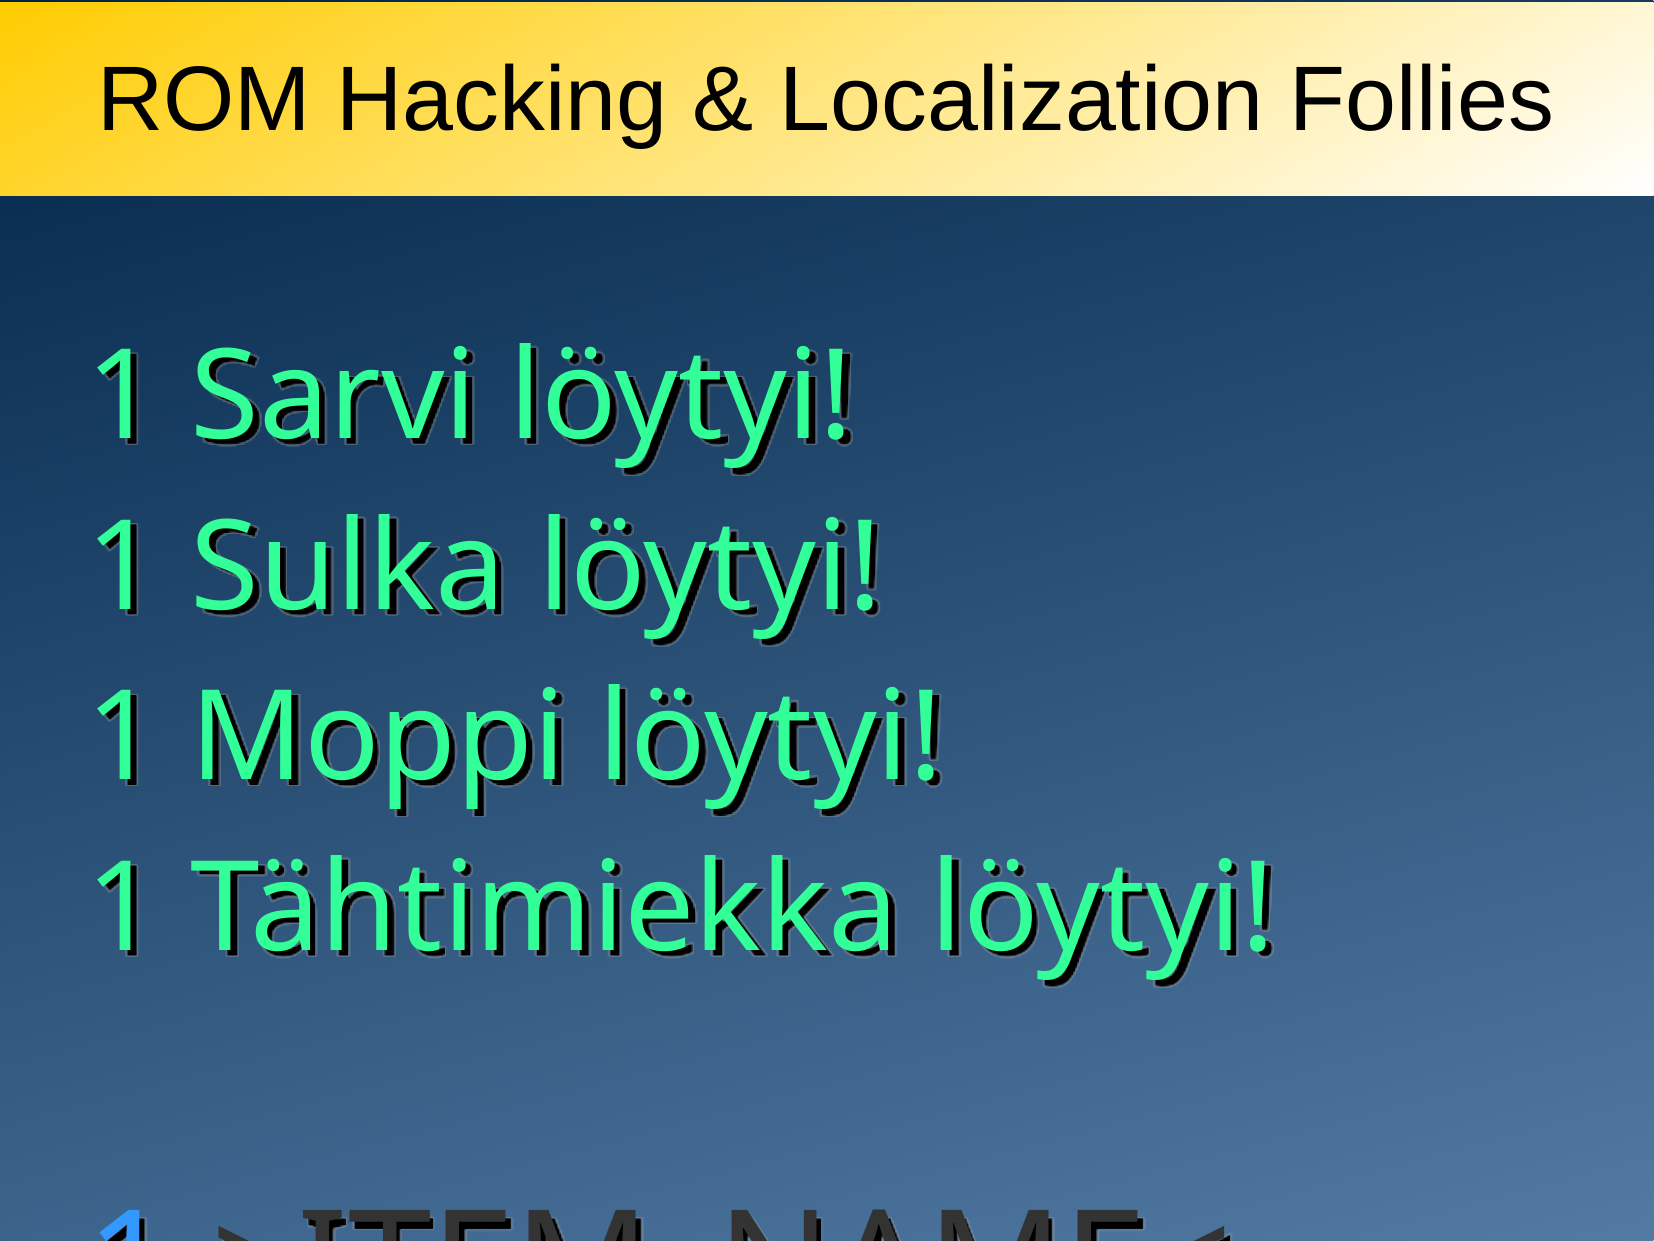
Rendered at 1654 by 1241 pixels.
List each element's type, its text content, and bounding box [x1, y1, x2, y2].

subtitle 1 Sarvi löytyi! 1 Sulka löytyi! 1 Moppi löytyi! 1 Tähtimiekka löytyi! 1 >ITEM_NAME< löytyi! [86, 304, 1576, 1127]
title ROM Hacking & Localization Follies [0, 2, 1654, 196]
